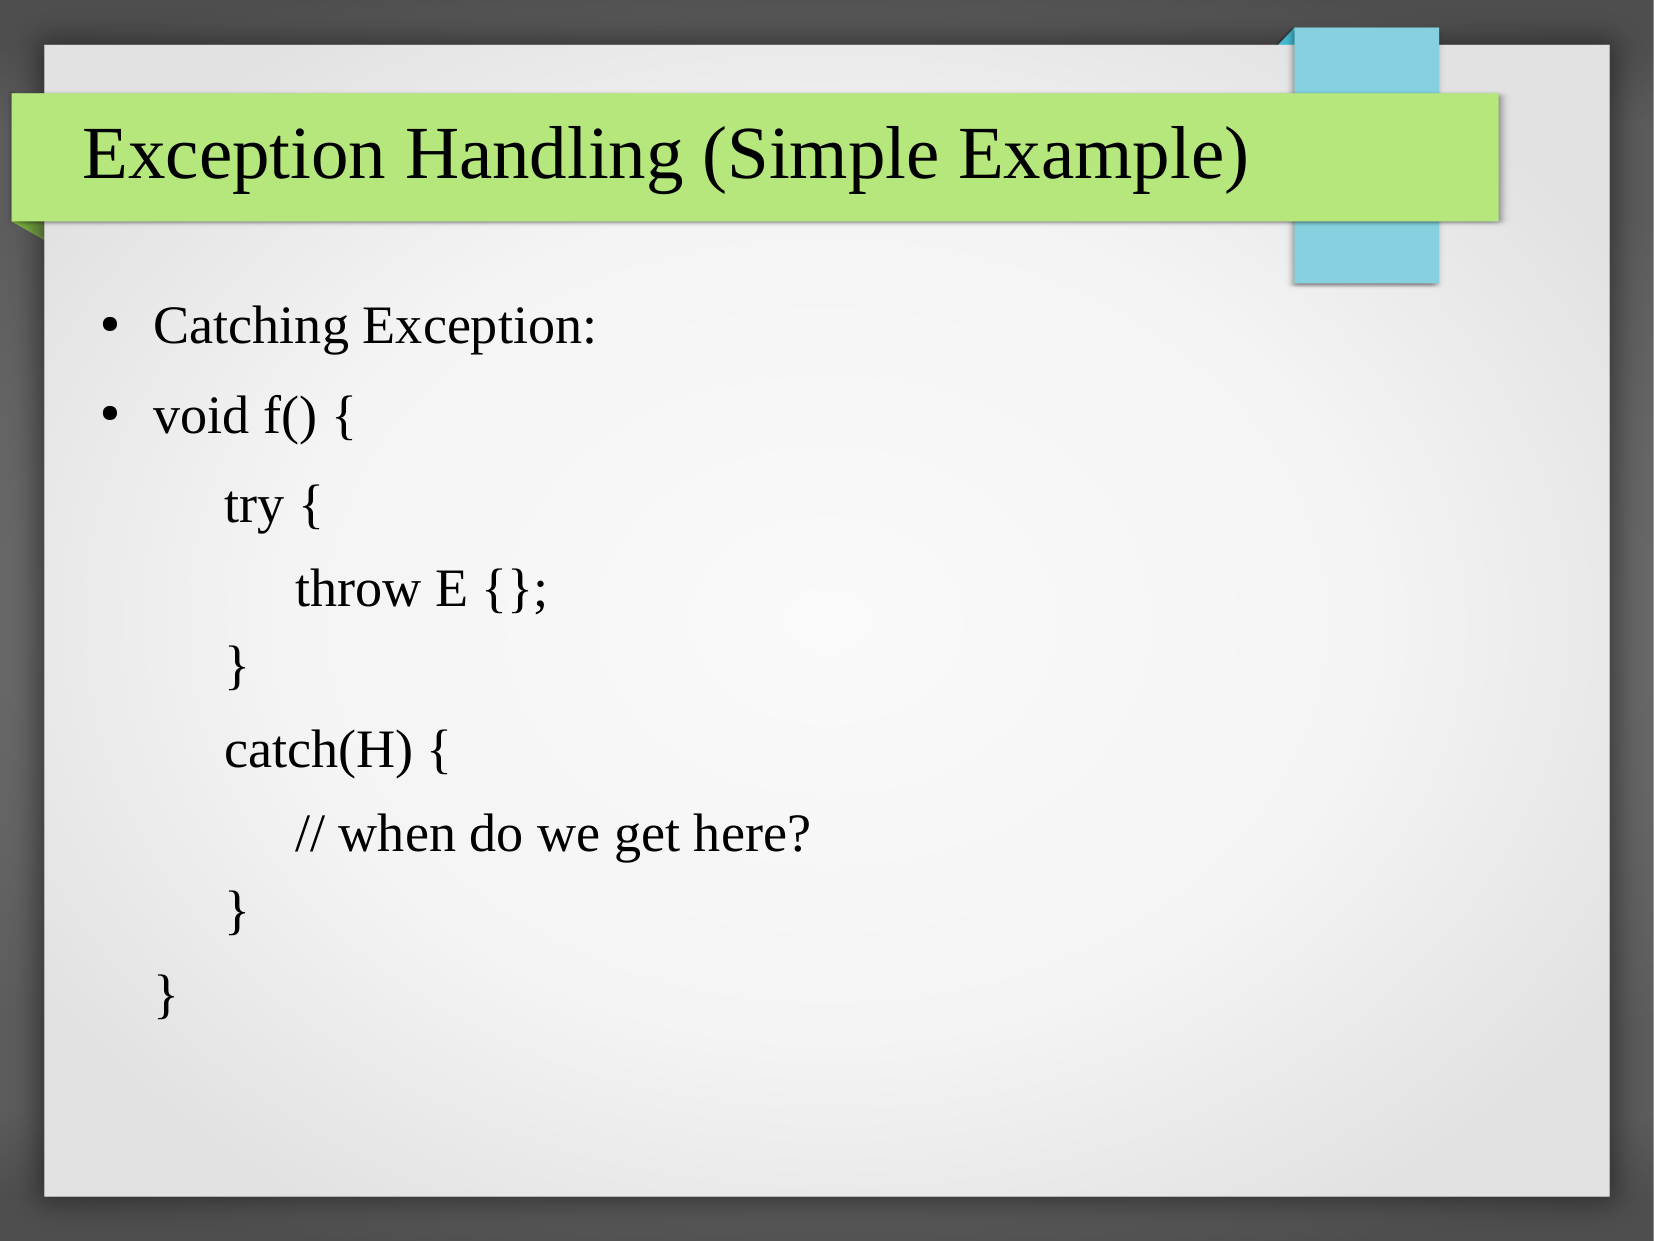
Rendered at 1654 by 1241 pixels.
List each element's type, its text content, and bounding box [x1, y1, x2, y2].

title Exception Handling (Simple Example) [82, 94, 1264, 213]
picture [0, 0, 1654, 1241]
list Catching Exception: void f() { try { throw E {}; } catch(H) { // when do we get here? } } [82, 295, 1571, 1015]
